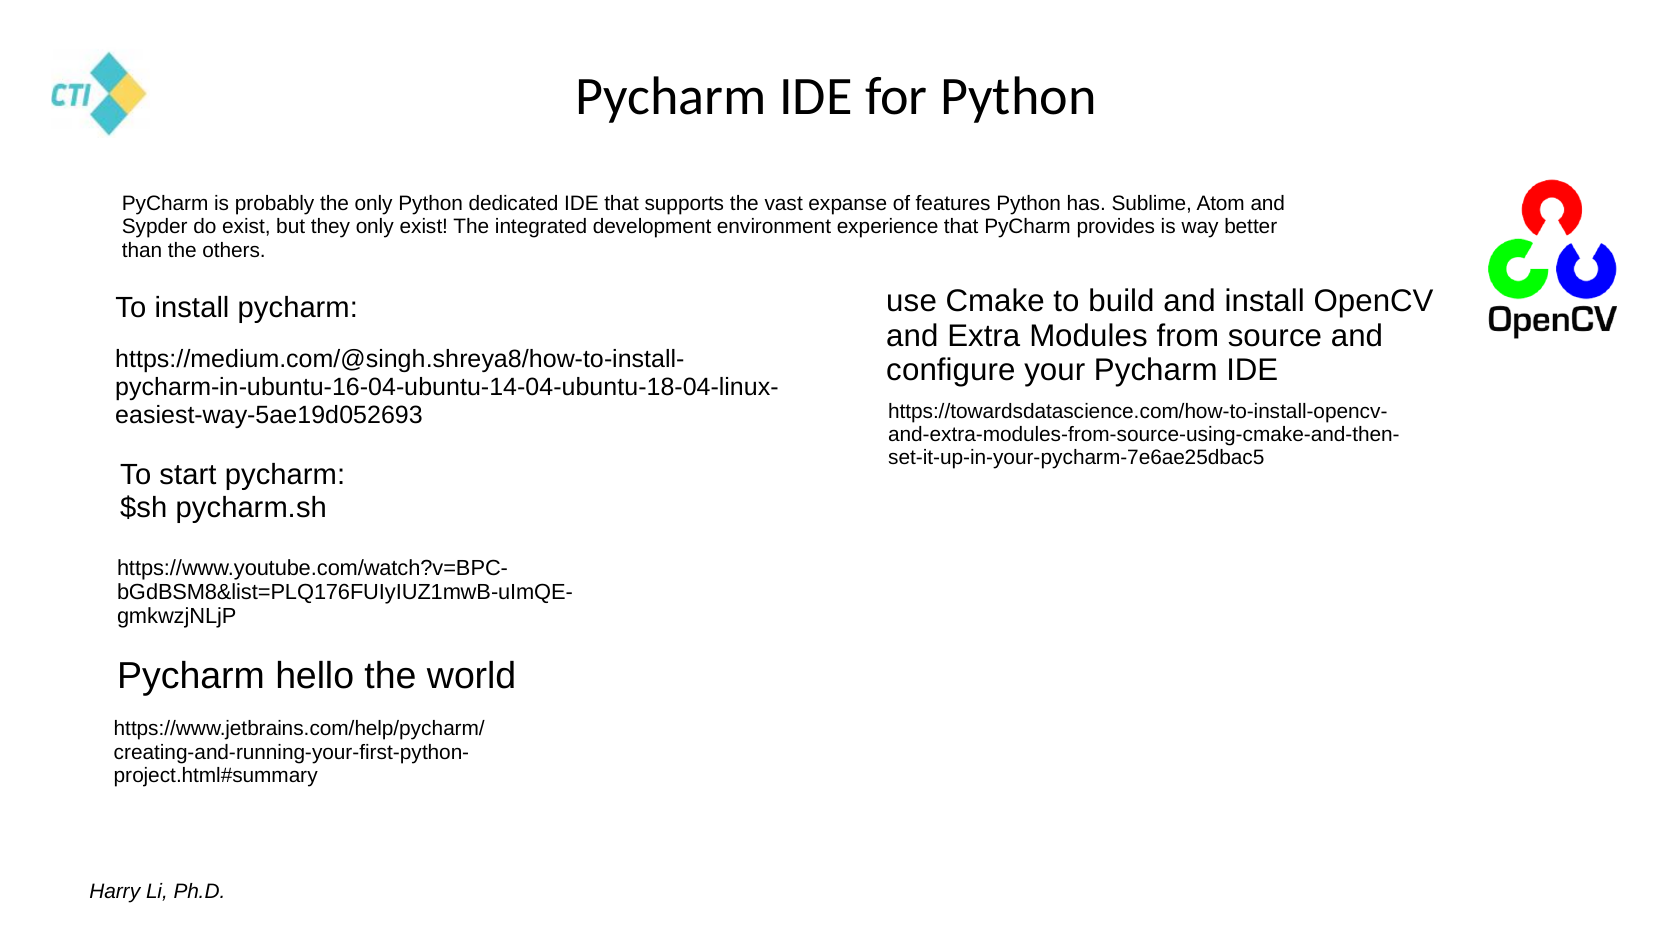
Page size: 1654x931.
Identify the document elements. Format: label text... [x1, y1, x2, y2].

text_box Pycharm hello the world [102, 647, 572, 704]
text_box https://medium.com/@singh.shreya8/how-to-install-pycharm-in-ubuntu-16-04-ubuntu-14-04-ubuntu-18-04-linux-easiest-way-5ae19d052693 [100, 336, 800, 437]
text_box use Cmake to build and install OpenCV and Extra Modules from source and configure your Pycharm IDE [871, 275, 1469, 457]
text_box To install pycharm: [100, 283, 547, 336]
text_box Harry Li, Ph.D. [74, 870, 241, 910]
text_box https://www.jetbrains.com/help/pycharm/creating-and-running-your-first-python-project.html#summary [98, 709, 522, 809]
text_box Pycharm IDE for Python [214, 53, 1471, 173]
picture [51, 47, 150, 138]
text_box https://towardsdatascience.com/how-to-install-opencv-and-extra-modules-from-source-using-cmake-and-then-set-it-up-in-your-pycharm-7e6ae25dbac5 [873, 391, 1424, 491]
picture [1468, 174, 1622, 343]
text_box PyCharm is probably the only Python dedicated IDE that supports the vast expanse of features Python has. Sublime, Atom and Sypder do exist, but they only exist! The integrated development environment experience that PyCharm provides is way better than the others. [107, 184, 1329, 270]
text_box To start pycharm: $sh pycharm.sh [105, 450, 506, 531]
text_box https://www.youtube.com/watch?v=BPC-bGdBSM8&list=PLQ176FUIyIUZ1mwB-uImQE-gmkwzjNLjP [102, 548, 703, 648]
